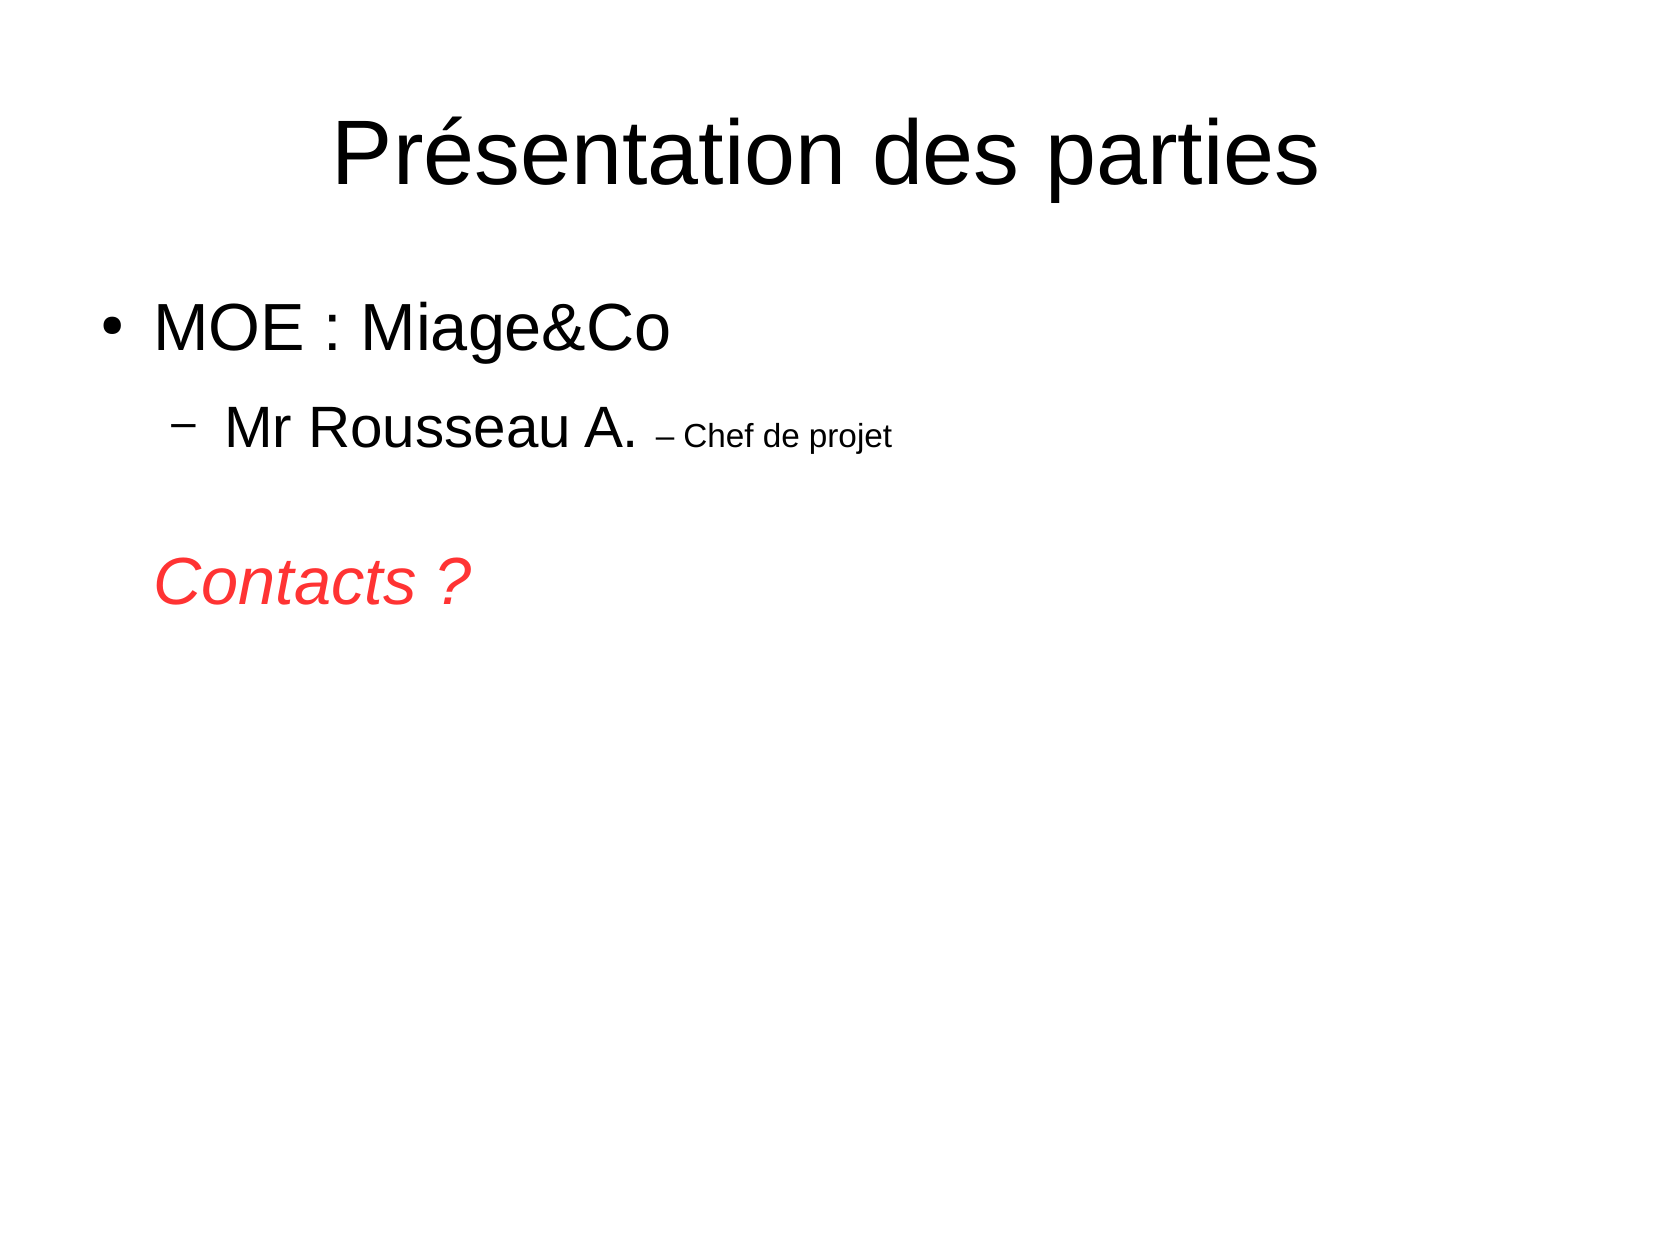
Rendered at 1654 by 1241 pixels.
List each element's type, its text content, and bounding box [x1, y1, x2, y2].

list MOE : Miage&Co Mr Rousseau A. – Chef de projet Contacts ? [82, 290, 1571, 1010]
title Présentation des parties [82, 49, 1571, 257]
